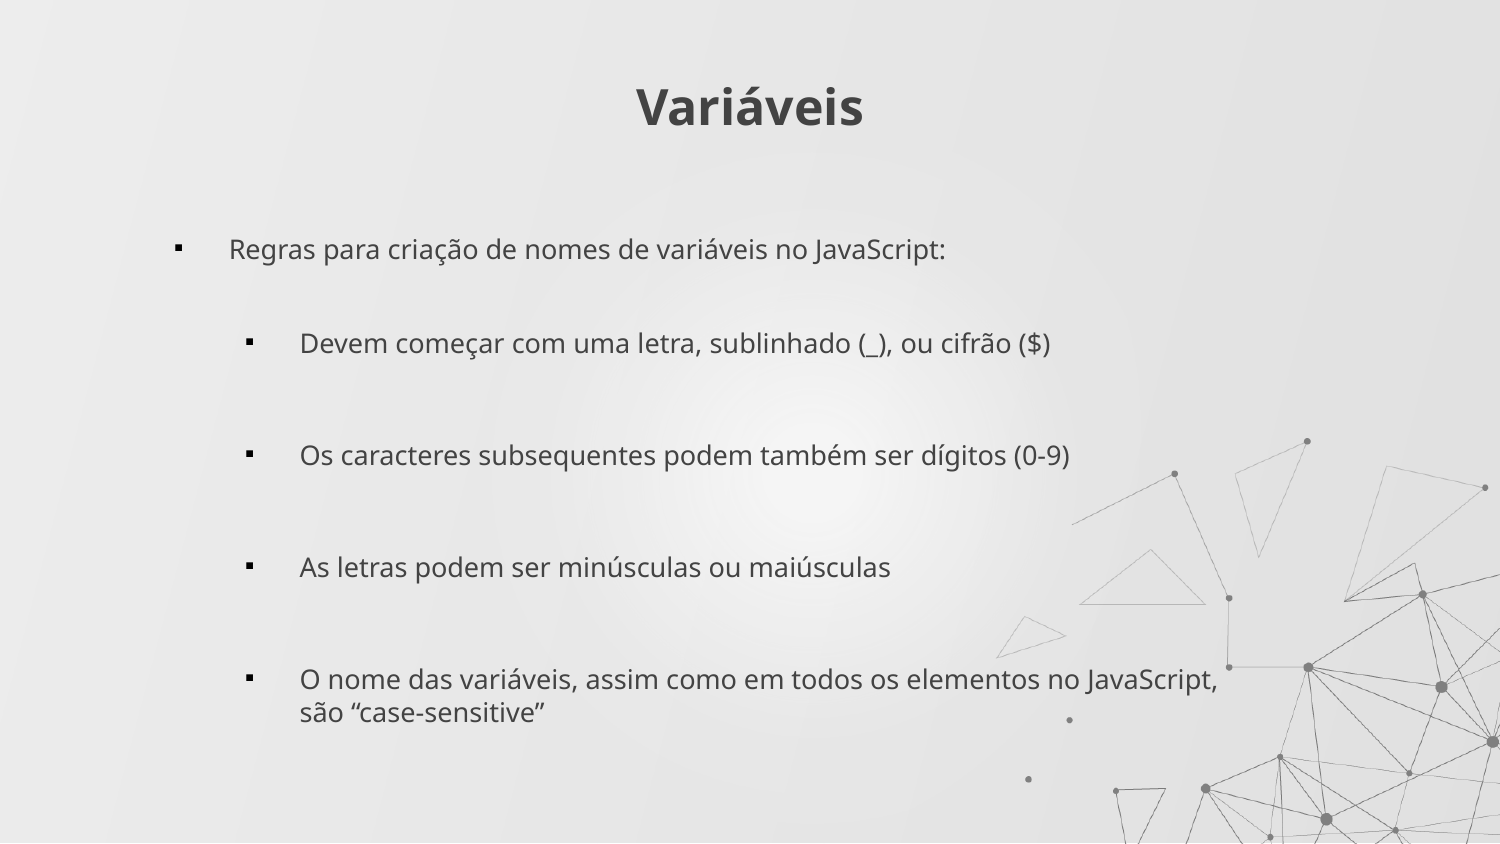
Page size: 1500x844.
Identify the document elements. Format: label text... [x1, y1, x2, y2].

picture [0, 0, 1500, 844]
list Regras para criação de nomes de variáveis no JavaScript: Devem começar com uma letra, sublinhado (_), ou cifrão ($) Os caracteres subsequentes podem também ser dígitos (0-9) As letras podem ser minúsculas ou maiúsculas O nome das variáveis, assim como em todos os elementos no JavaScript, são “case-sensitive” [142, 216, 1278, 455]
title Variáveis [60, 60, 1441, 216]
